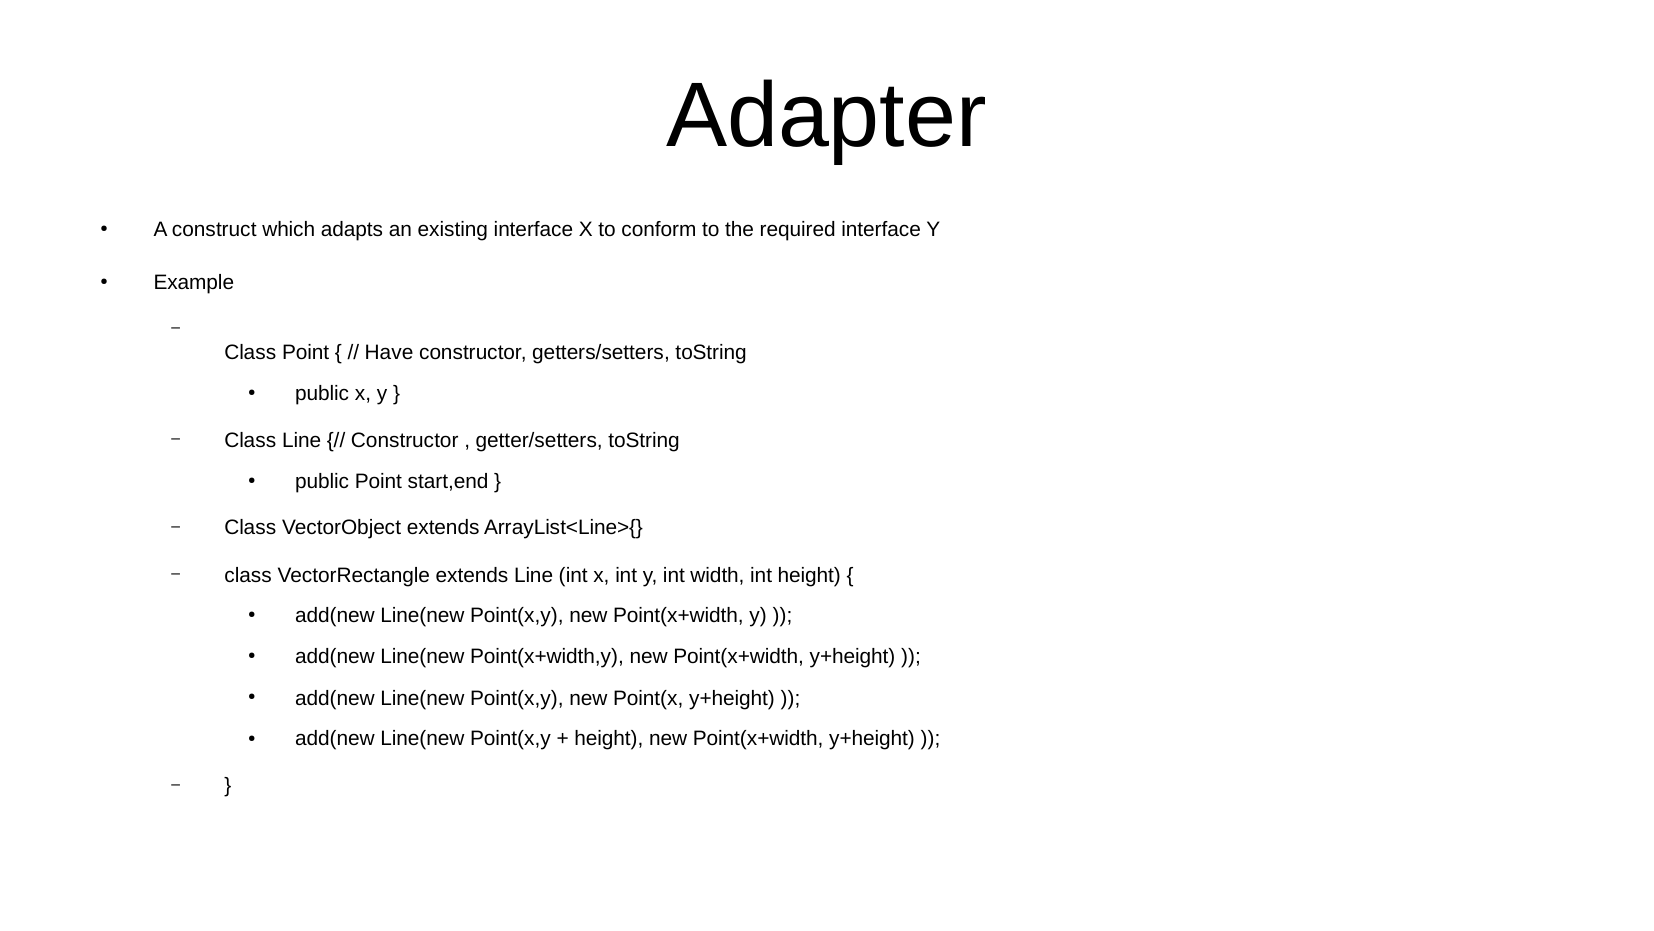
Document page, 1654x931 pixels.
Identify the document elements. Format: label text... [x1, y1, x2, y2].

title Adapter [82, 37, 1571, 193]
list A construct which adapts an existing interface X to conform to the required interface Y Example Class Point { // Have constructor, getters/setters, toString public x, y } Class Line {// Constructor , getter/setters, toString public Point start,end } Class VectorObject extends ArrayList<Line>{} class VectorRectangle extends Line (int x, int y, int width, int height) { add(new Line(new Point(x,y), new Point(x+width, y) )); add(new Line(new Point(x+width,y), new Point(x+width, y+height) )); add(new Line(new Point(x,y), new Point(x, y+height) )); add(new Line(new Point(x,y + height), new Point(x+width, y+height) )); } [82, 217, 1636, 901]
